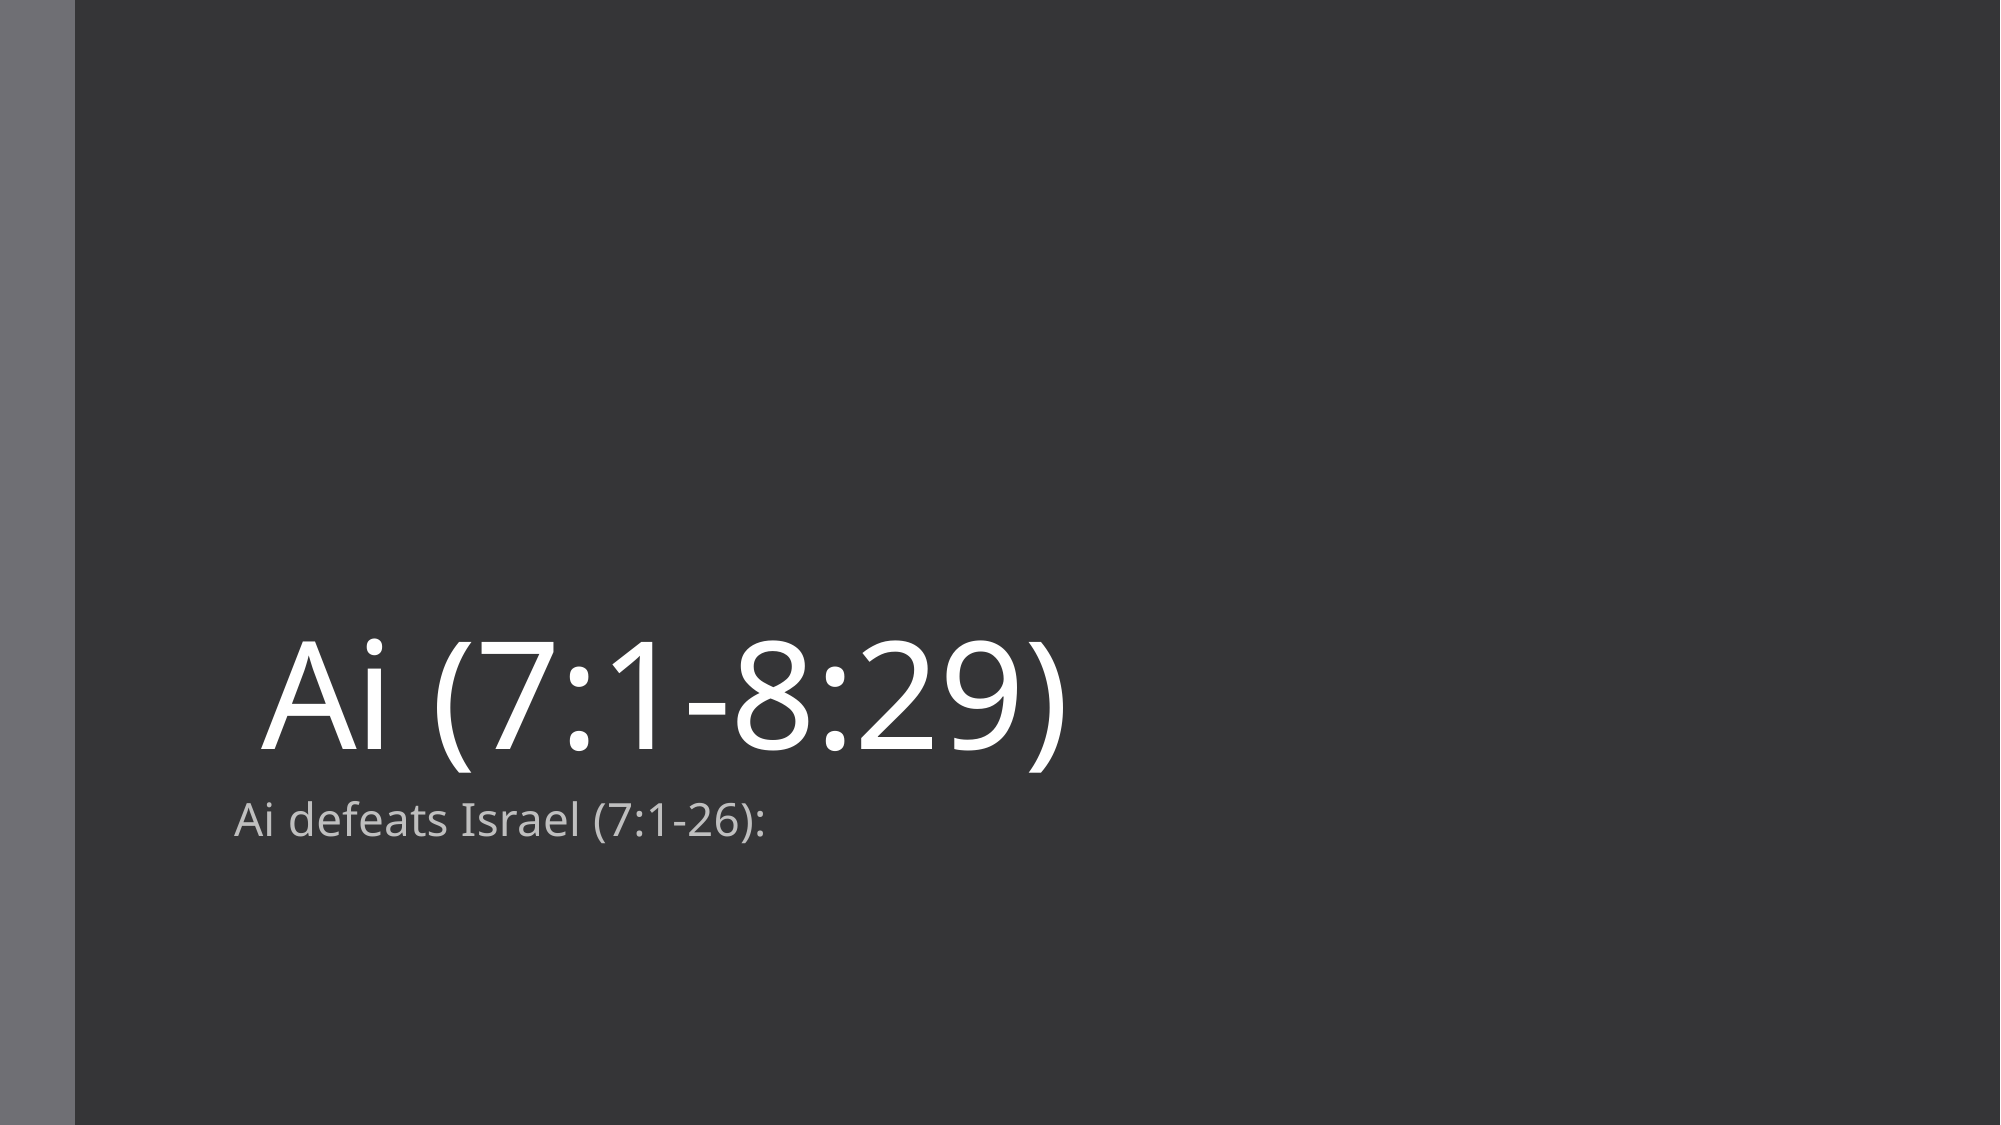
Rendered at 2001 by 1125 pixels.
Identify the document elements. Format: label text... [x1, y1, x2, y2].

title Ai (7:1-8:29) [206, 124, 1752, 787]
subtitle Ai defeats Israel (7:1-26): [206, 787, 1752, 1066]
